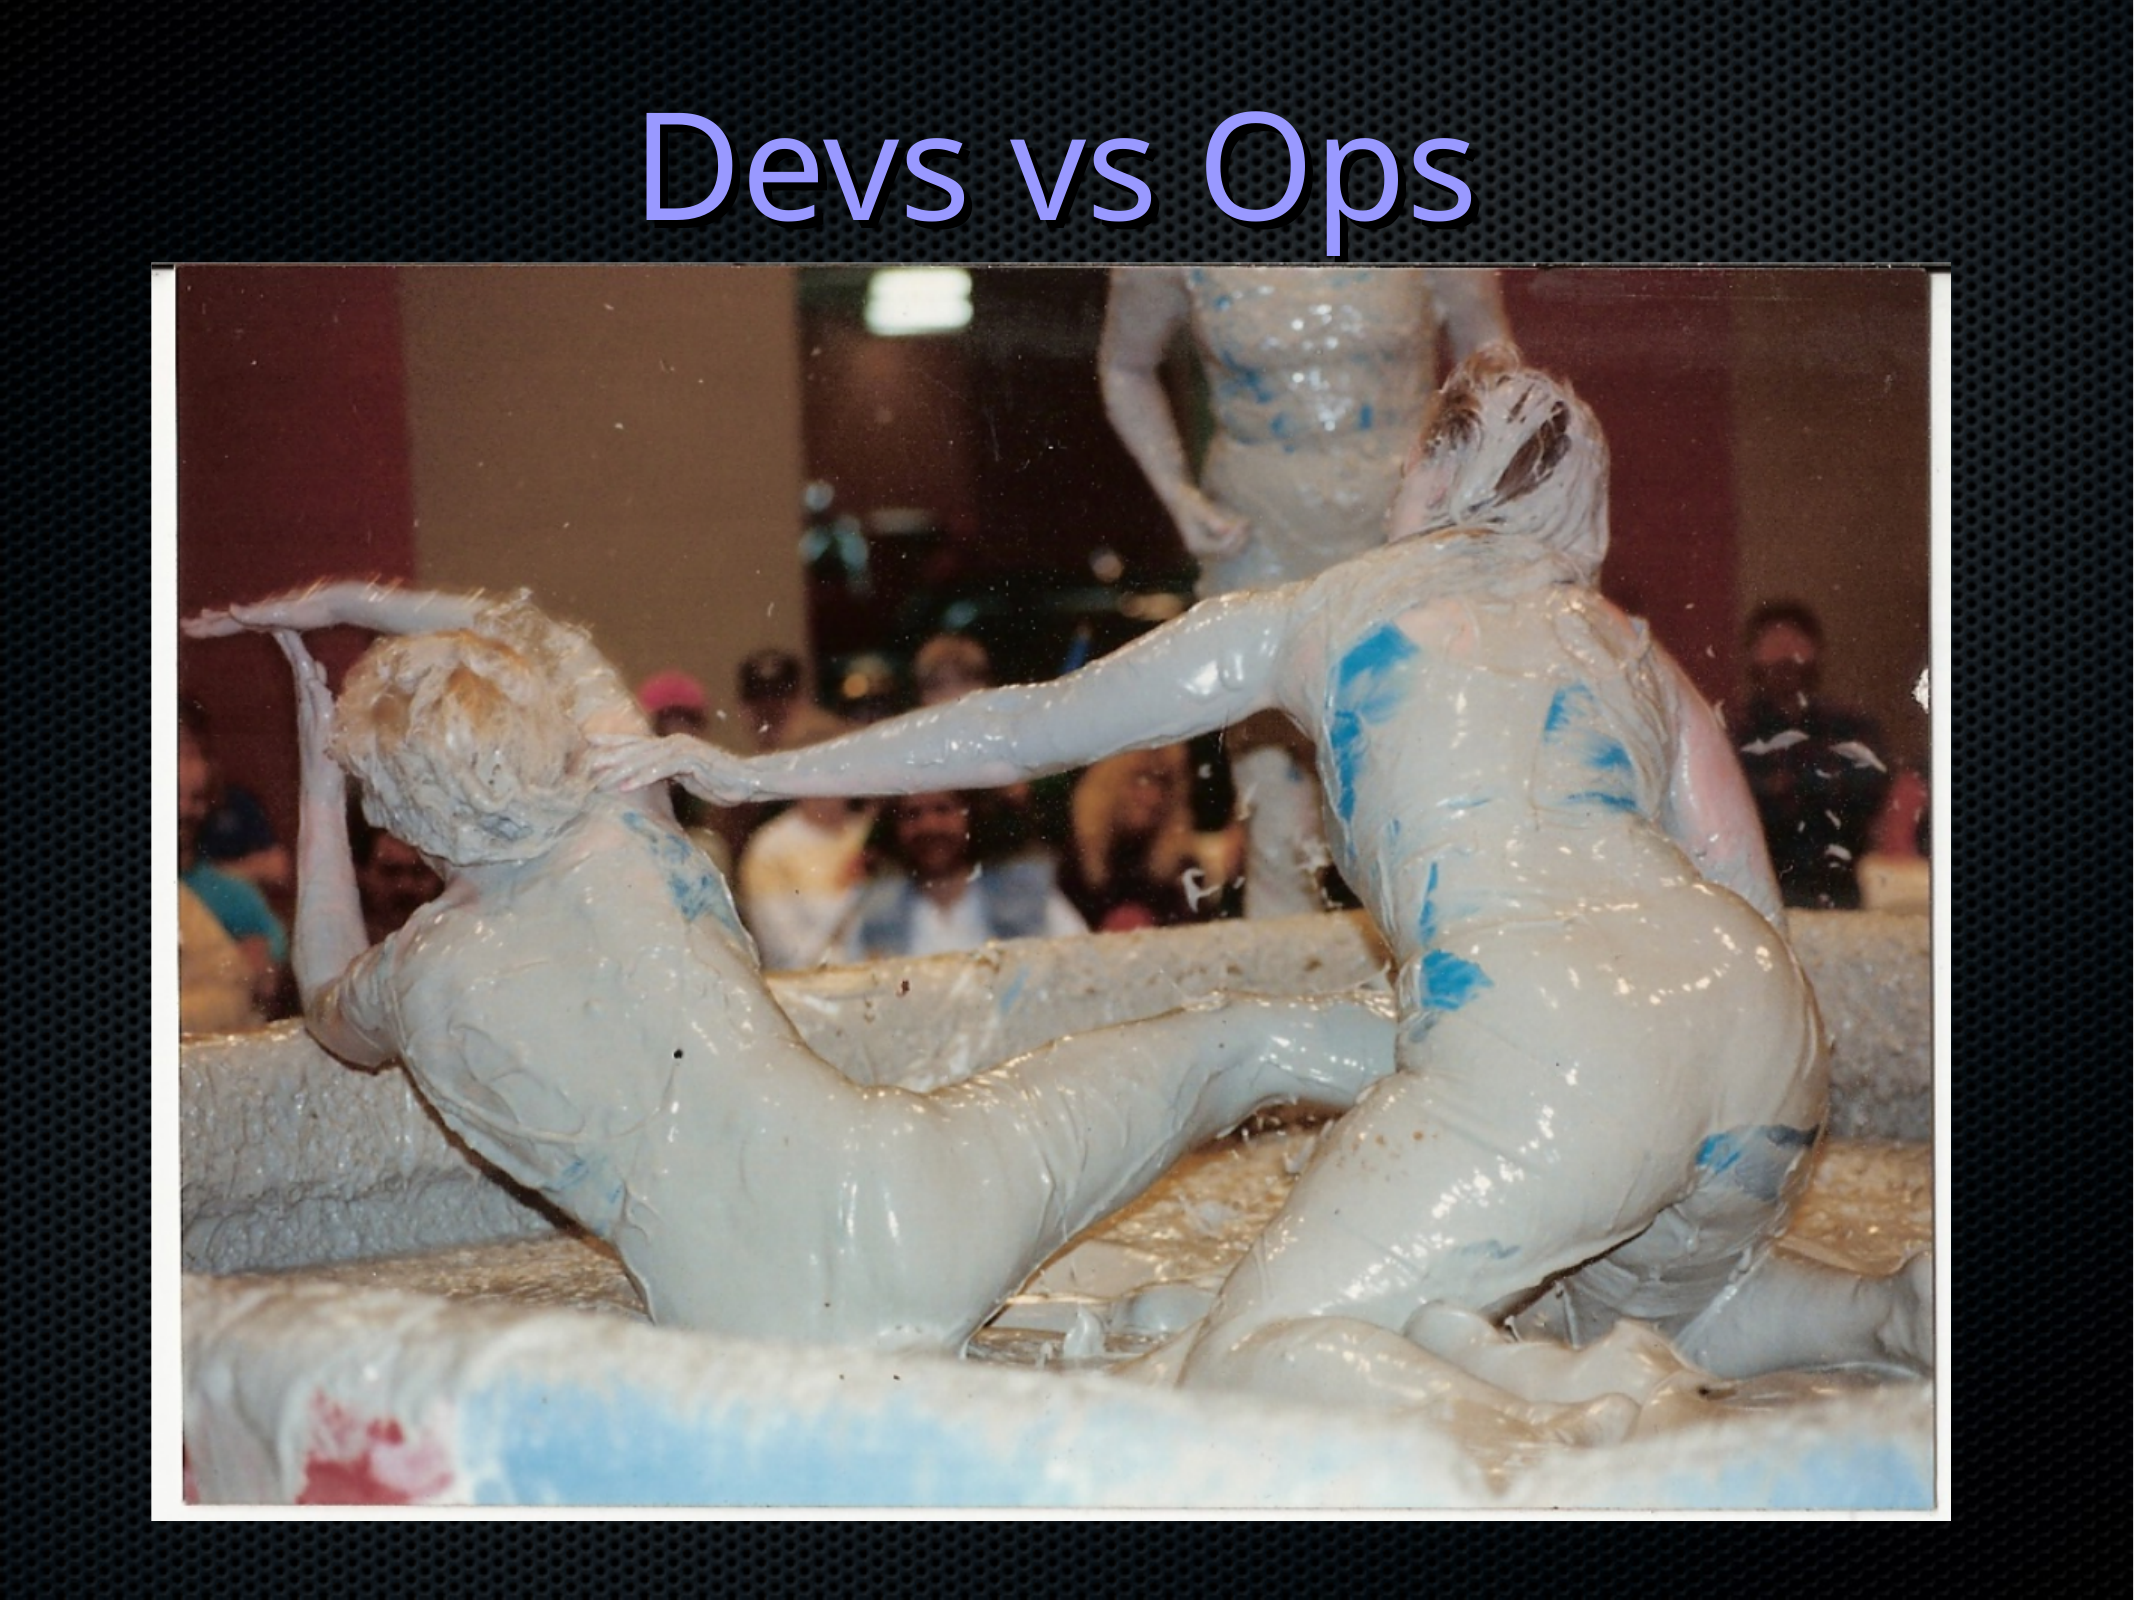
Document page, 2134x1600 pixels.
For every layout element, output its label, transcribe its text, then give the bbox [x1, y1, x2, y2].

picture [0, 0, 2134, 1600]
title Devs vs Ops [118, 0, 1994, 325]
